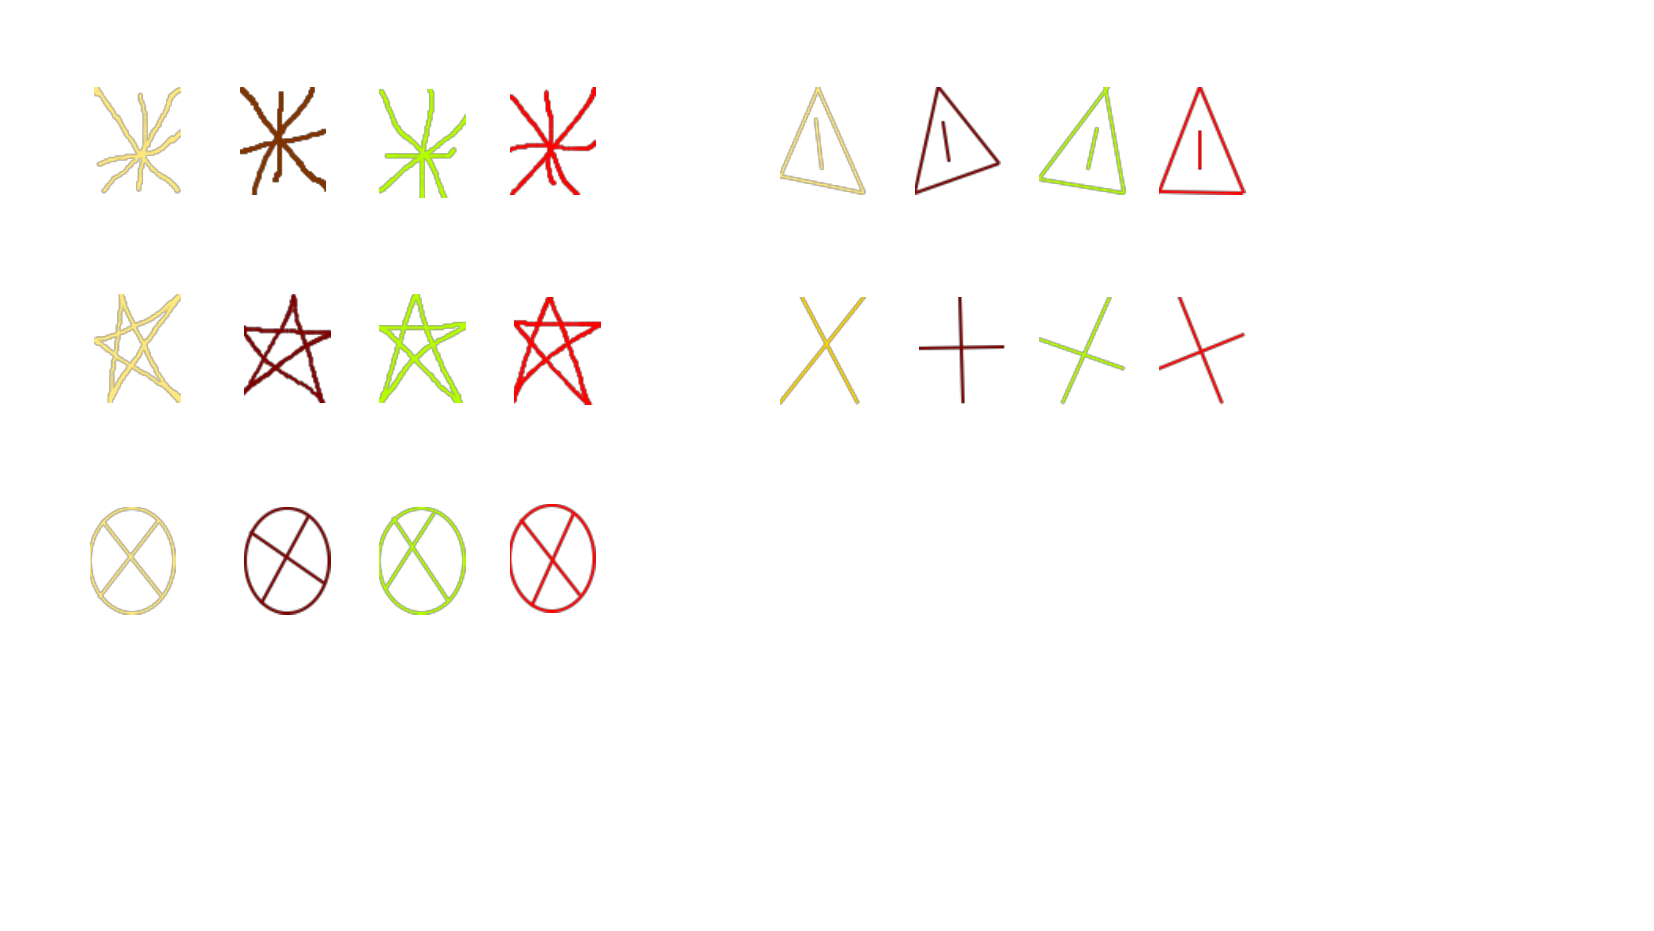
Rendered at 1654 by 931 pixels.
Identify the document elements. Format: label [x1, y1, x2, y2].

picture [379, 294, 466, 403]
picture [240, 87, 326, 196]
picture [94, 87, 181, 196]
picture [510, 504, 596, 613]
picture [780, 297, 866, 406]
picture [244, 507, 331, 616]
picture [379, 507, 466, 616]
picture [379, 89, 466, 198]
picture [90, 507, 176, 616]
picture [244, 294, 331, 403]
picture [1159, 87, 1246, 196]
picture [94, 294, 181, 403]
picture [1039, 87, 1126, 196]
picture [1159, 297, 1246, 406]
picture [1039, 297, 1126, 406]
picture [780, 87, 866, 196]
picture [510, 87, 596, 196]
picture [514, 297, 601, 406]
picture [919, 297, 1006, 406]
picture [915, 87, 1001, 196]
